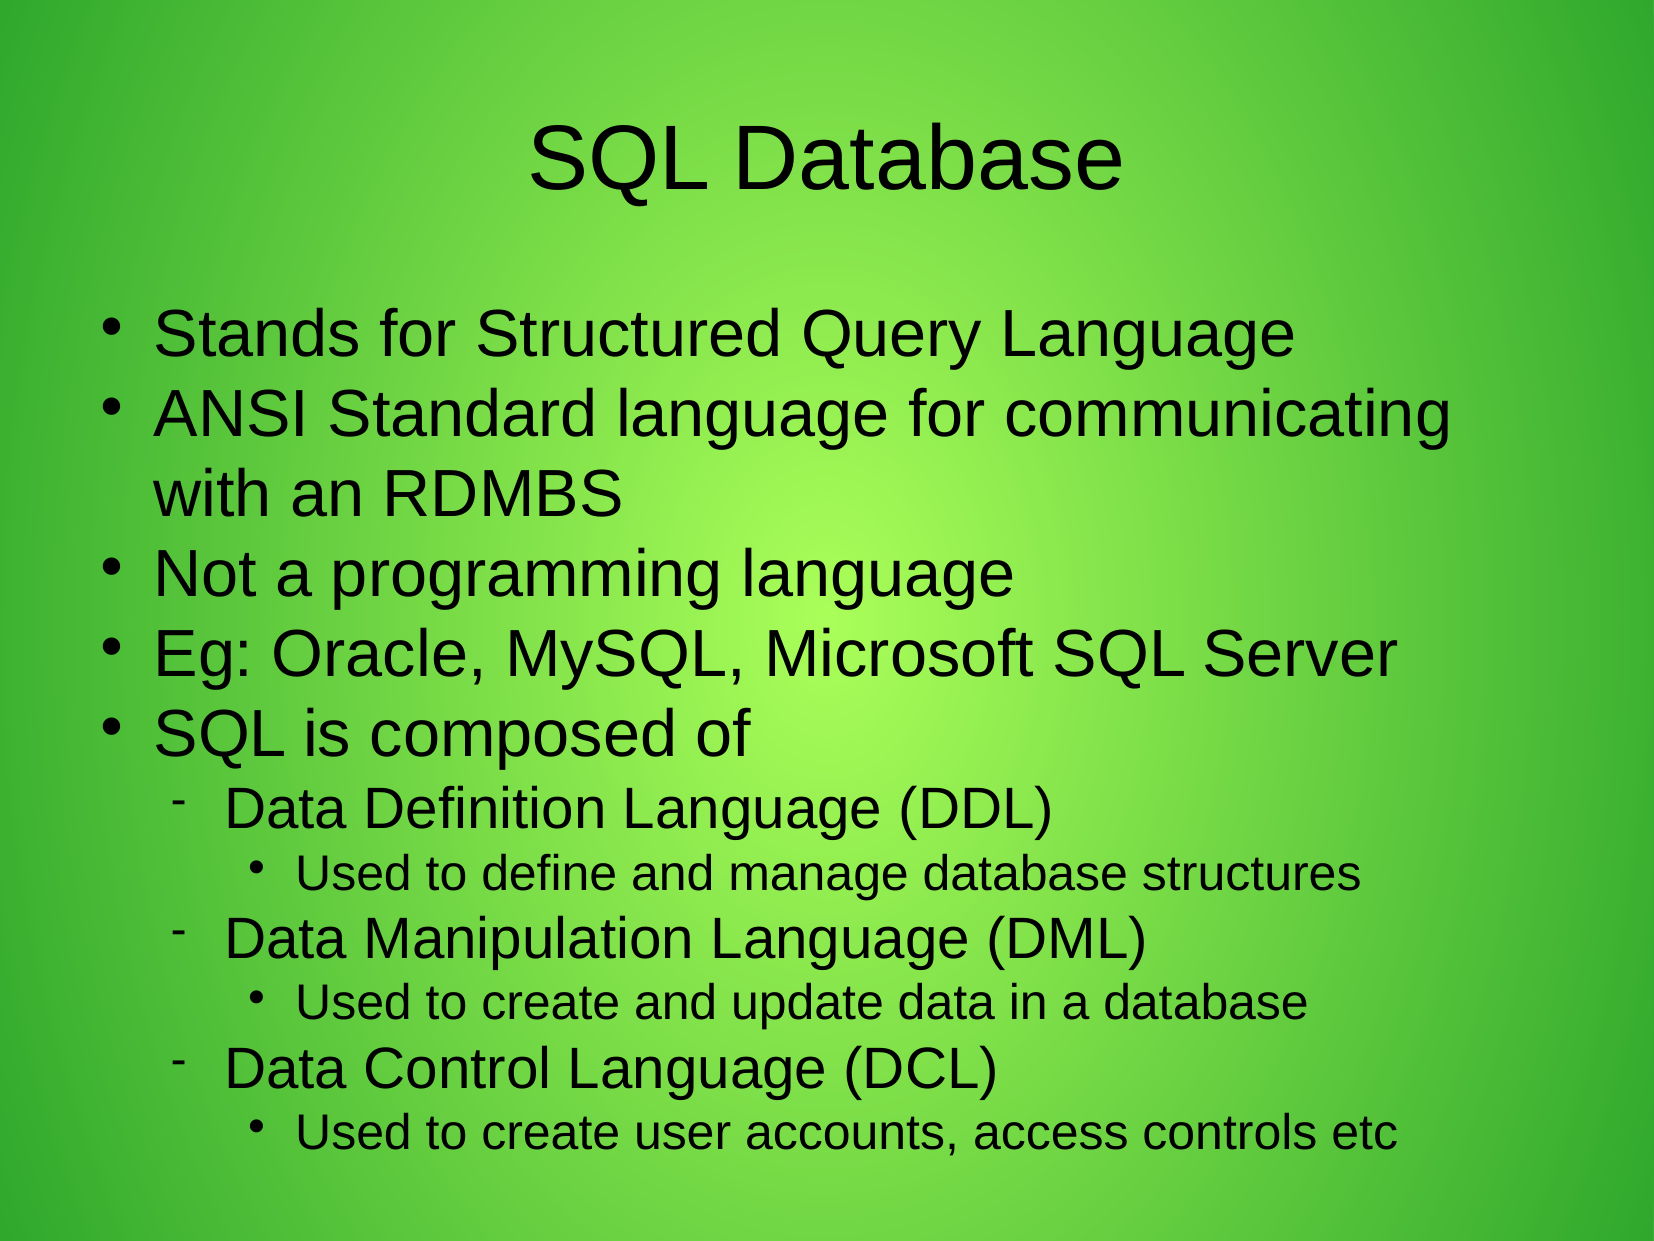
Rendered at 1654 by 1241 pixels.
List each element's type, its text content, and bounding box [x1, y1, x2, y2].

text_box Stands for Structured Query Language ANSI Standard language for communicating with an RDMBS Not a programming language Eg: Oracle, MySQL, Microsoft SQL Server SQL is composed of Data Definition Language (DDL) Used to define and manage database structures Data Manipulation Language (DML) Used to create and update data in a database Data Control Language (DCL) Used to create user accounts, access controls etc [82, 290, 1571, 1010]
text_box SQL Database [82, 49, 1571, 257]
